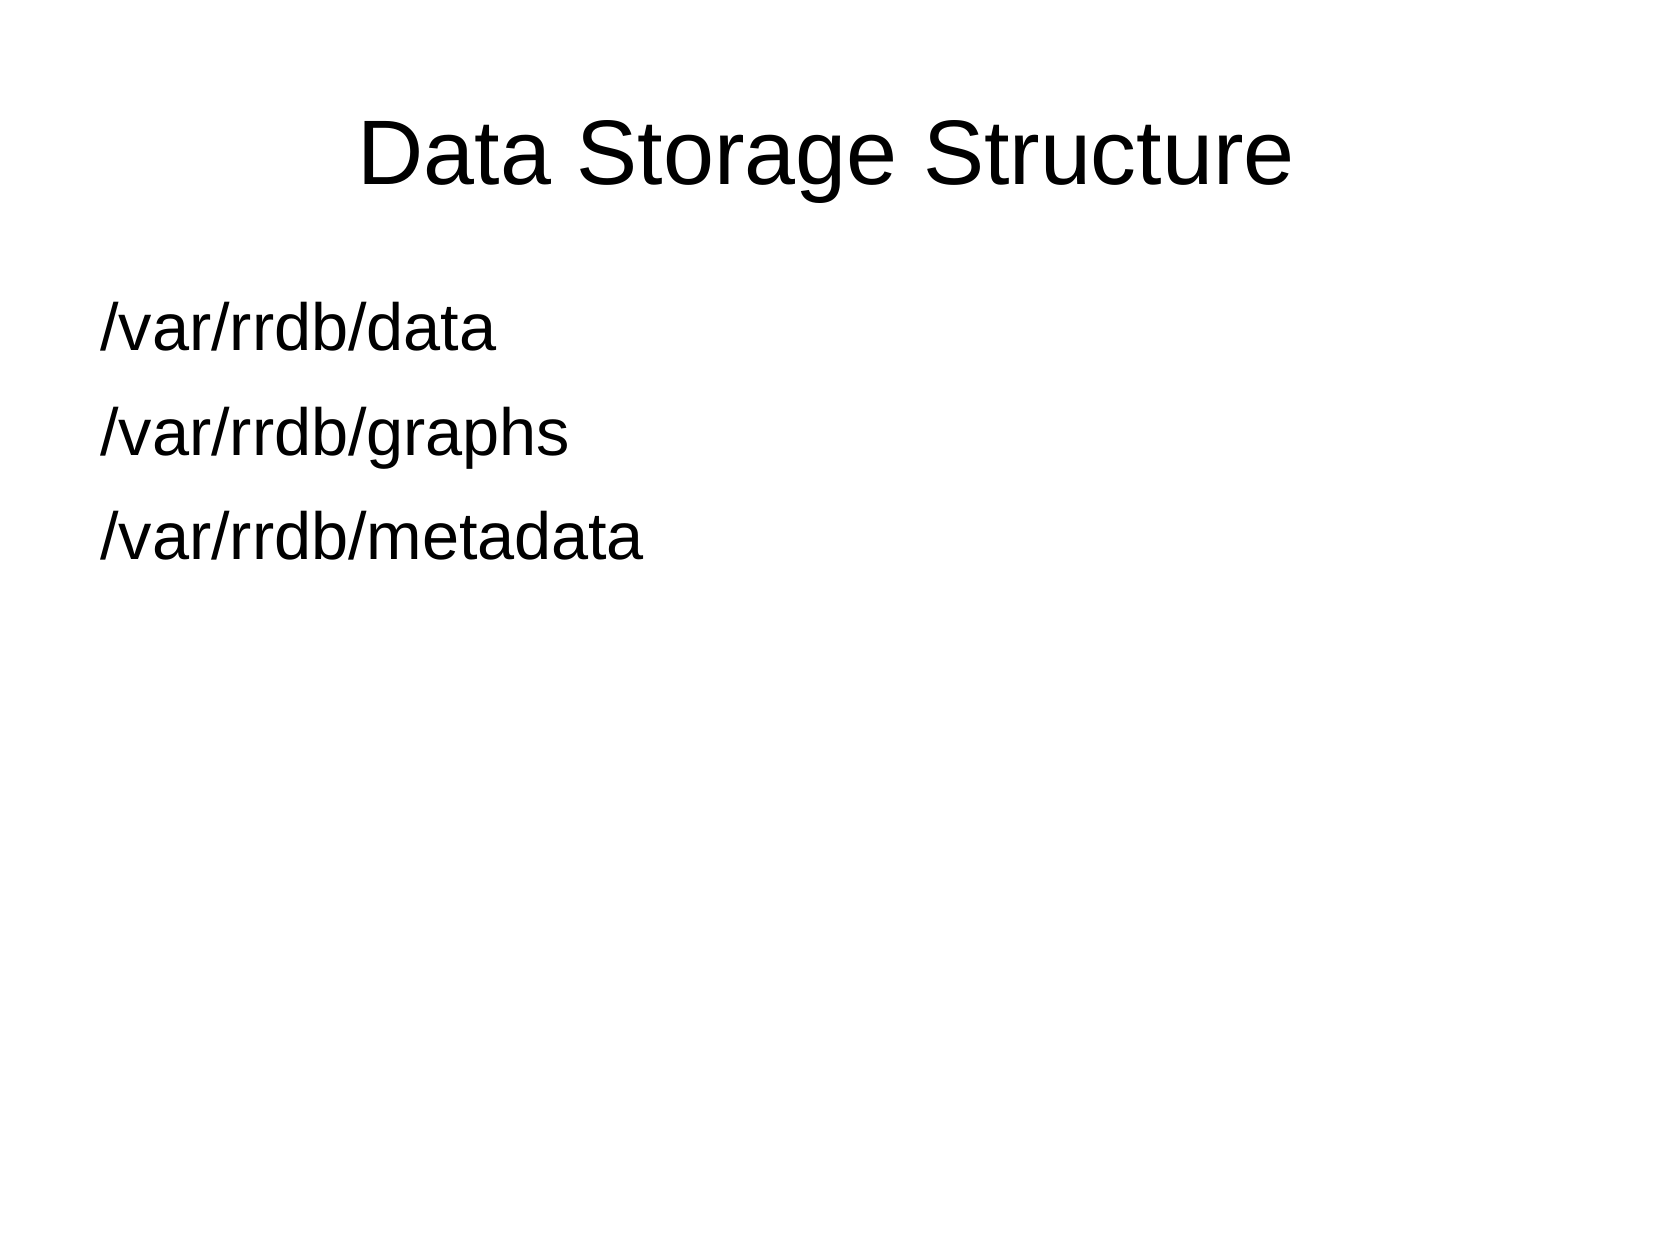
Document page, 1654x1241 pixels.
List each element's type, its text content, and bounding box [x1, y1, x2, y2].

list /var/rrdb/data /var/rrdb/graphs /var/rrdb/metadata [82, 290, 1571, 1094]
title Data Storage Structure [82, 49, 1571, 257]
